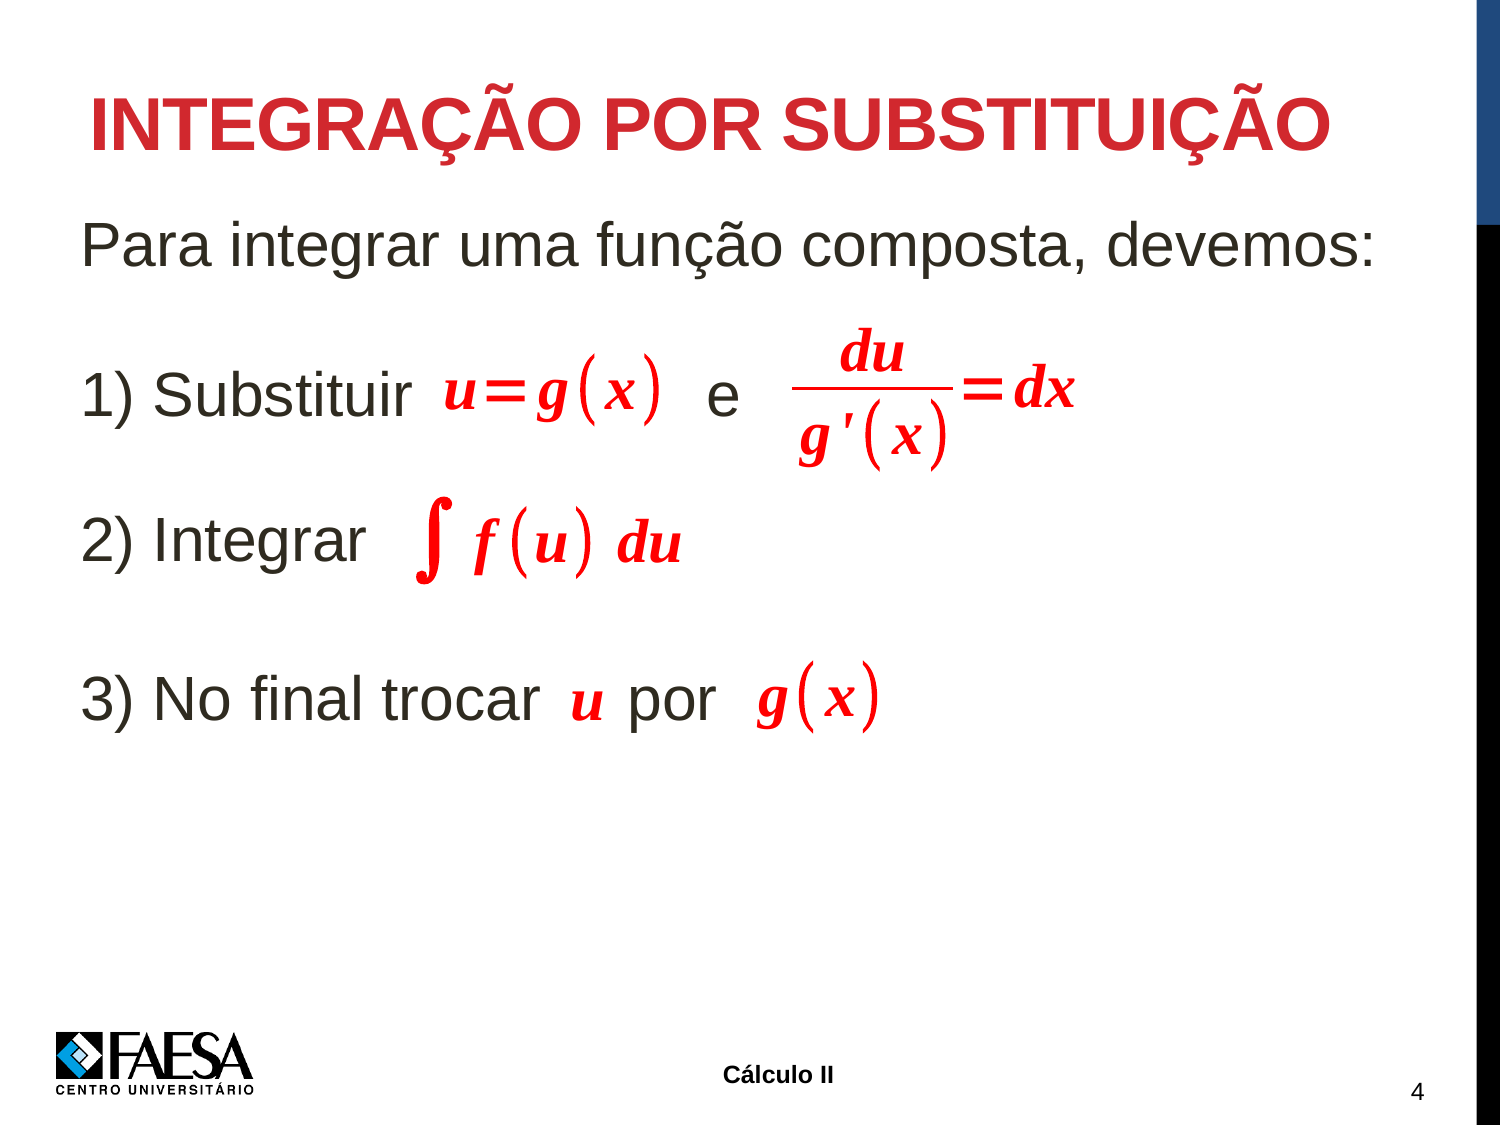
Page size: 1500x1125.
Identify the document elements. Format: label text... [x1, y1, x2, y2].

text_box Integração por substituição [75, 24, 1382, 173]
text_box Para integrar uma função composta, devemos: 1) Substituir e 2) Integrar 3) No final trocar por [65, 196, 1412, 1059]
picture [39, 1015, 269, 1111]
chart [783, 315, 1084, 474]
chart [564, 663, 614, 733]
chart [747, 655, 889, 736]
text_box <número> [1299, 1052, 1425, 1113]
